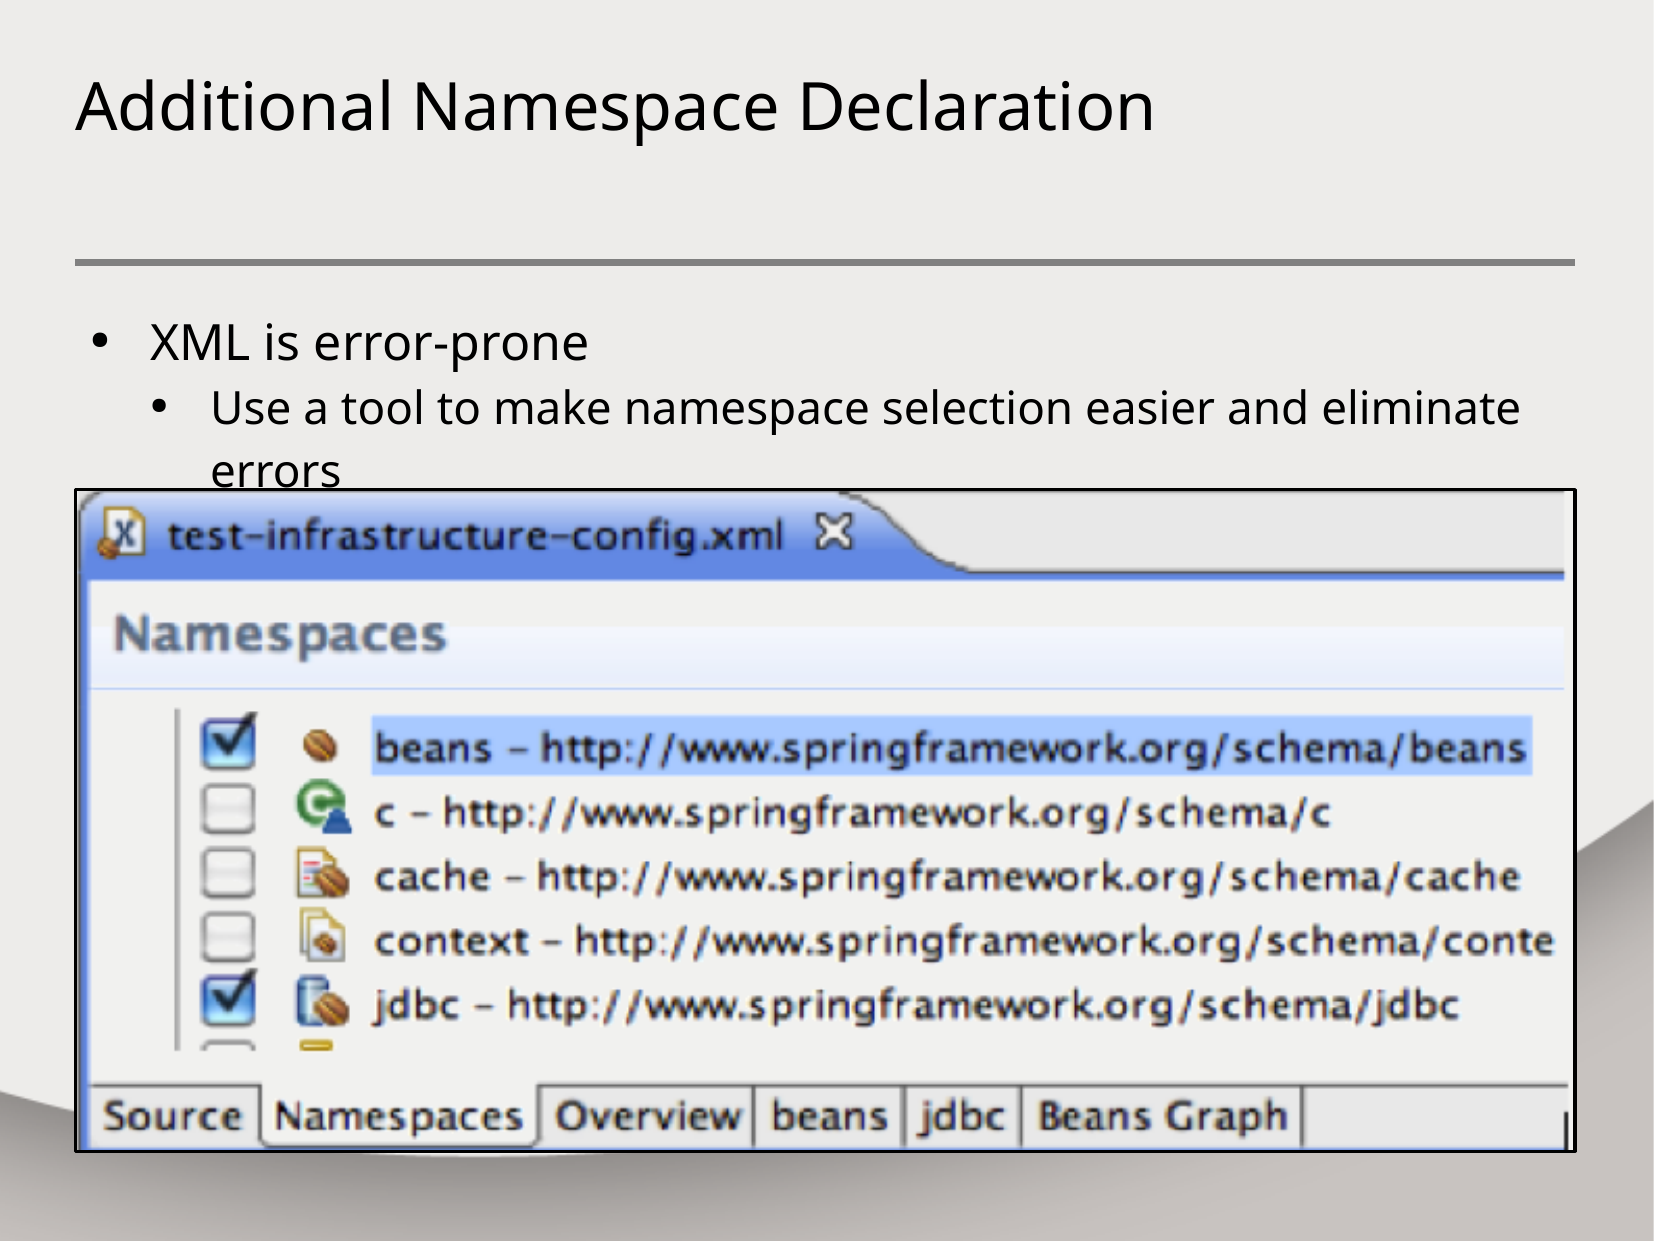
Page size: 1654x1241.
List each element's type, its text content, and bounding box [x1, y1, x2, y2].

picture [0, 0, 1654, 1241]
text_box XML is error-prone Use a tool to make namespace selection easier and eliminate errors [75, 300, 1576, 488]
title Additional Namespace Declaration [75, 75, 1576, 226]
text_box XML is error-prone Use a tool to make namespace selection easier and eliminate errors [75, 1153, 1576, 1163]
